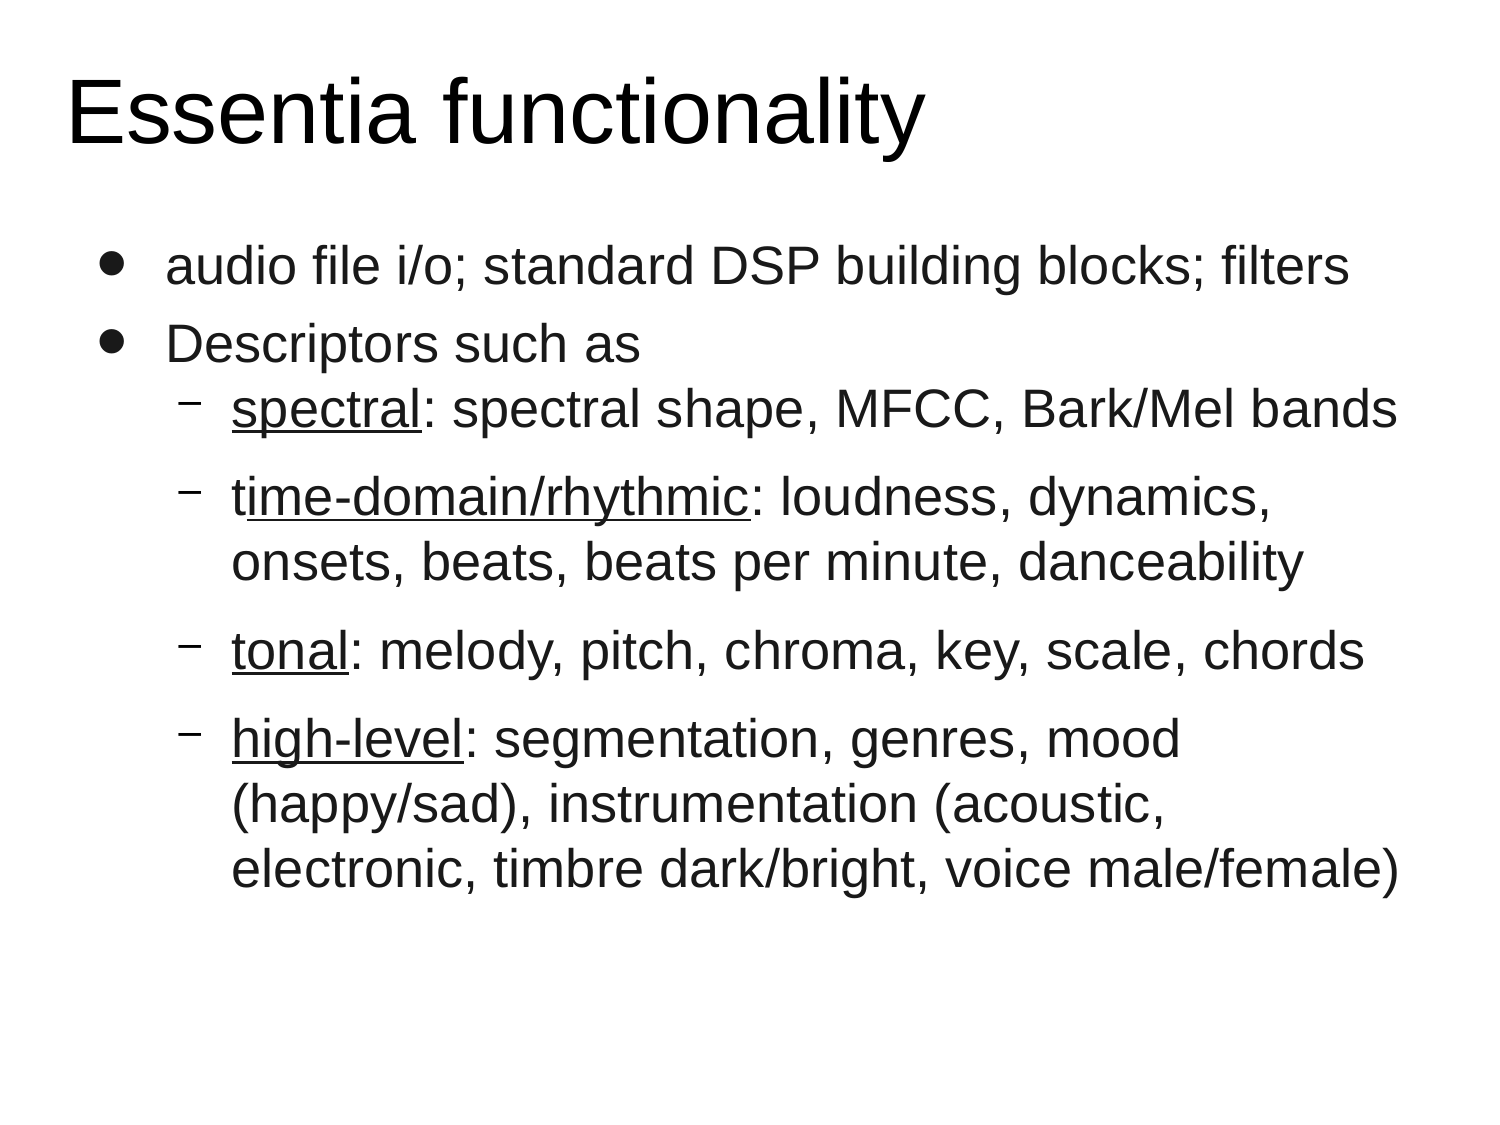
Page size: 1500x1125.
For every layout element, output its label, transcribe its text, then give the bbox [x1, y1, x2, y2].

title Essentia functionality [64, 8, 1423, 216]
list audio file i/o; standard DSP building blocks; filters Descriptors such as spectral: spectral shape, MFCC, Bark/Mel bands time-domain/rhythmic: loudness, dynamics, onsets, beats, beats per minute, danceability tonal: melody, pitch, chroma, key, scale, chords high-level: segmentation, genres, mood (happy/sad), instrumentation (acoustic, electronic, timbre dark/bright, voice male/female) [75, 215, 1426, 1046]
